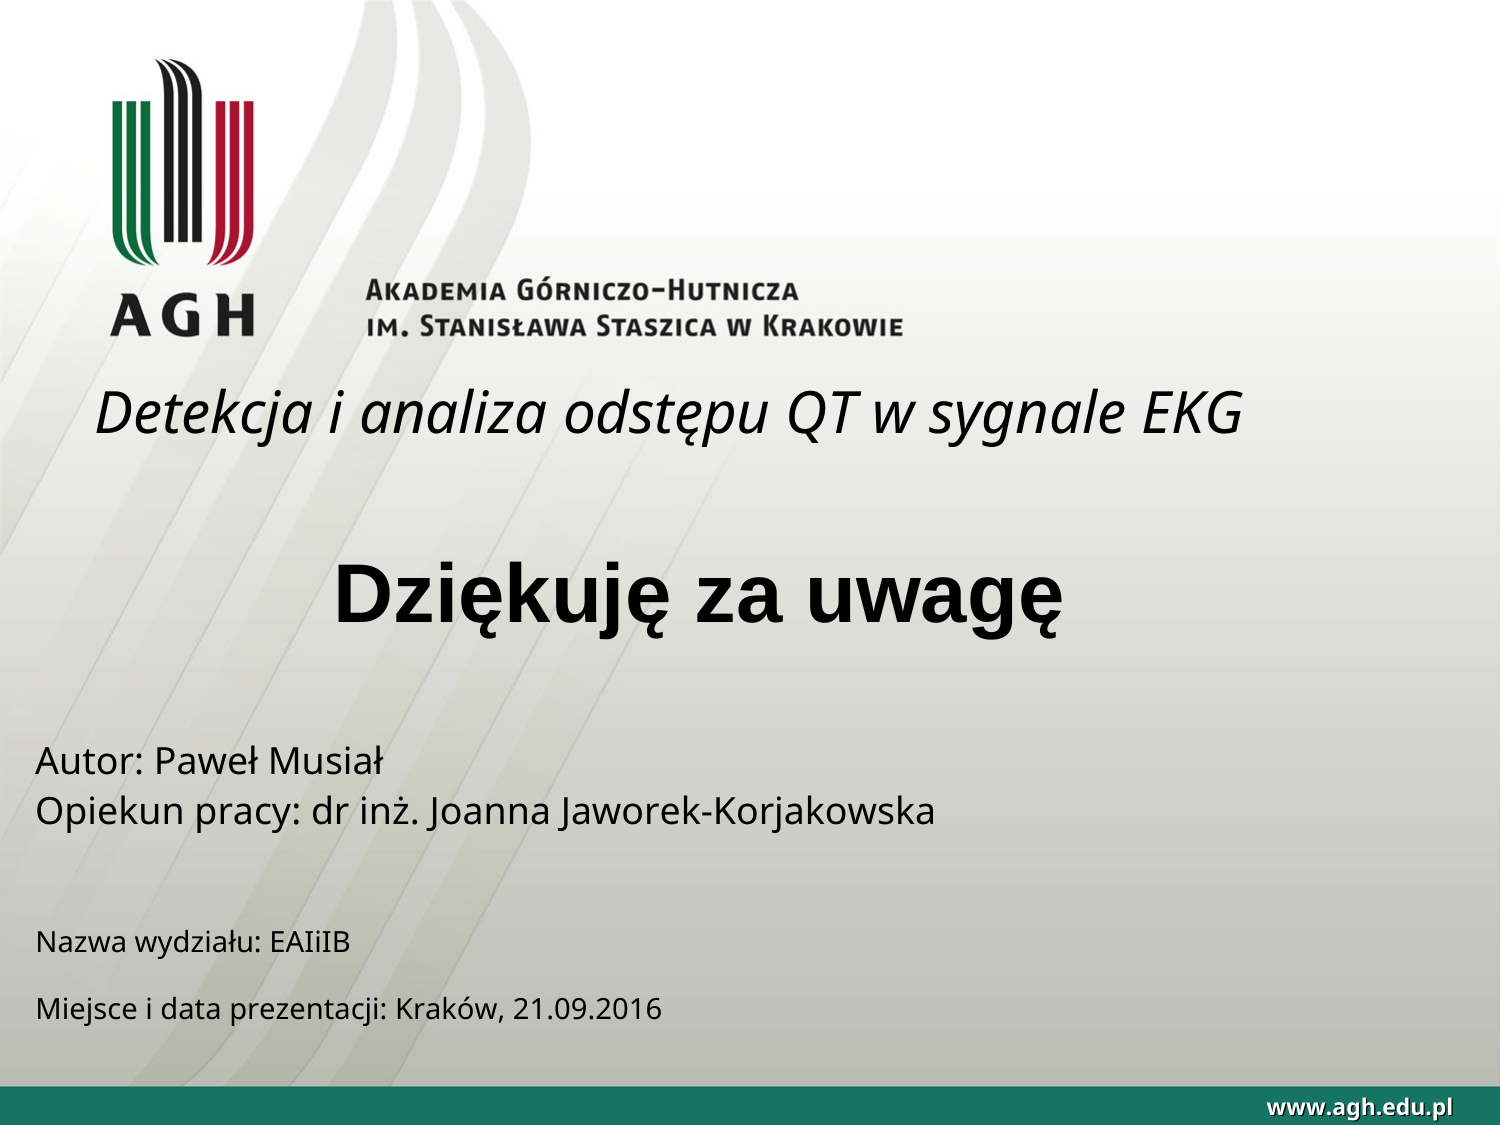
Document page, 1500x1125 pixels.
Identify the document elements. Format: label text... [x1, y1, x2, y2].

text_box Nazwa wydziału: EAIiIB Miejsce i data prezentacji: Kraków, 21.09.2016 [35, 925, 1046, 1063]
text_box www.agh.edu.pl [1251, 1084, 1500, 1125]
text_box Dziękuję za uwagę [318, 531, 1146, 674]
text_box Autor: Paweł Musiał Opiekun pracy: dr inż. Joanna Jaworek-Korjakowska [35, 732, 1170, 792]
picture [0, 0, 1500, 1125]
title Detekcja i analiza odstępu QT w sygnale EKG [94, 366, 1441, 613]
